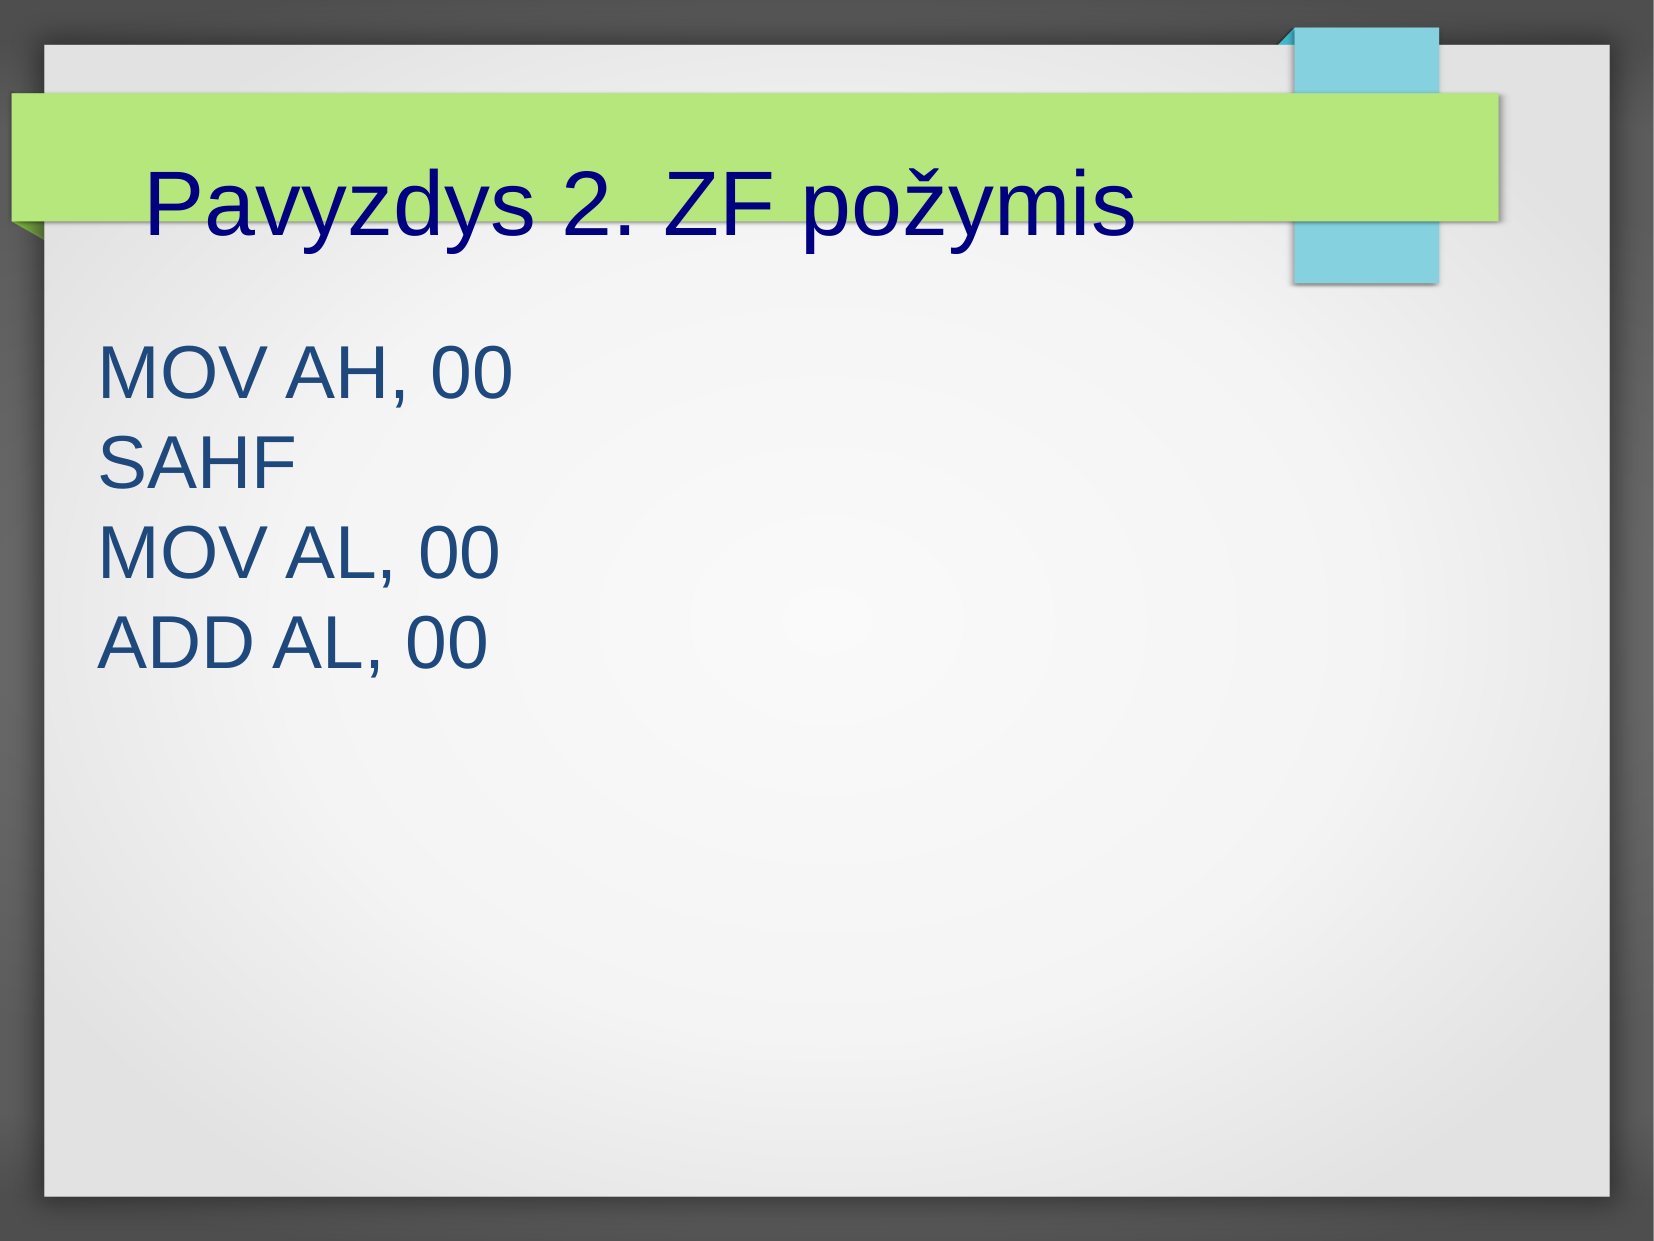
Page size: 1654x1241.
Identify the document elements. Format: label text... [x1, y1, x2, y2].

title Pavyzdys 2. ZF požymis [82, 24, 1406, 269]
list MOV AH, 00 SAHF MOV AL, 00 ADD AL, 00 [82, 308, 1571, 1184]
picture [0, 0, 1654, 1241]
